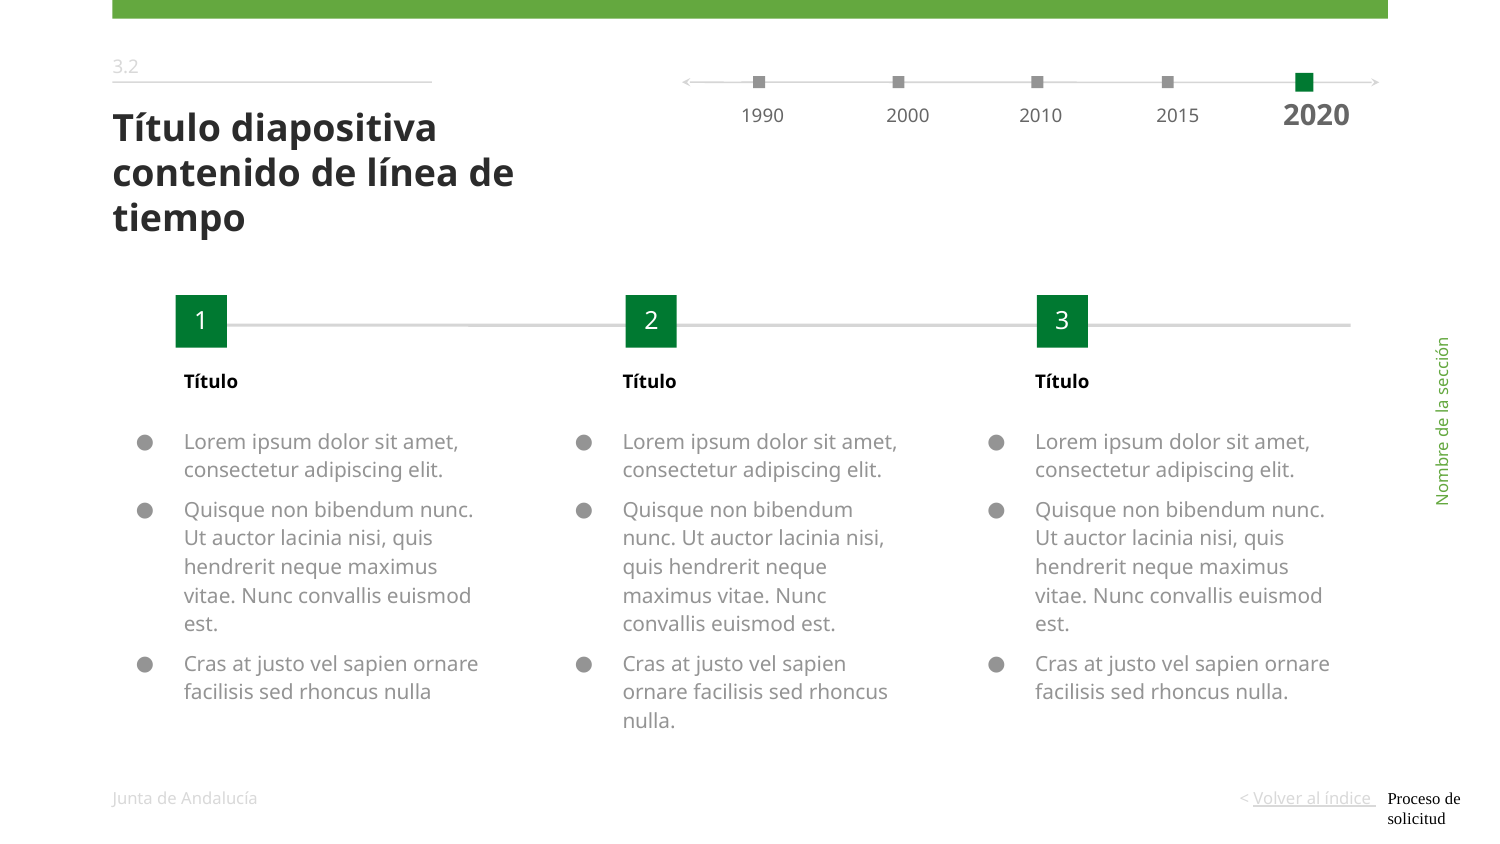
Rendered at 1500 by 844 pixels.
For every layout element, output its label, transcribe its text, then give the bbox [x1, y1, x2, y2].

text_box 1 [180, 310, 223, 333]
text_box Nombre de la sección [1425, 228, 1458, 615]
text_box [1295, 72, 1314, 92]
text_box 2000 [883, 100, 950, 136]
text_box [175, 295, 227, 348]
text_box 1990 [737, 100, 805, 136]
text_box [892, 76, 905, 89]
text_box 2015 [1153, 100, 1220, 136]
text_box 2 [630, 310, 673, 333]
text_box Título Lorem ipsum dolor sit amet, consectetur adipiscing elit. Quisque non bibendum nunc. Ut auctor lacinia nisi, quis hendrerit neque maximus vitae. Nunc convallis euismod est. Cras at justo vel sapien ornare facilisis sed rhoncus nulla [105, 366, 495, 736]
text_box [1031, 76, 1044, 89]
text_box 3 [1041, 310, 1084, 333]
slide_number Proceso de solicitud [1387, 787, 1478, 844]
text_box Título Lorem ipsum dolor sit amet, consectetur adipiscing elit. Quisque non bibendum nunc. Ut auctor lacinia nisi, quis hendrerit neque maximus vitae. Nunc convallis euismod est. Cras at justo vel sapien ornare facilisis sed rhoncus nulla. [957, 366, 1346, 736]
text_box [753, 76, 766, 89]
text_box Título Lorem ipsum dolor sit amet, consectetur adipiscing elit. Quisque non bibendum nunc. Ut auctor lacinia nisi, quis hendrerit neque maximus vitae. Nunc convallis euismod est. Cras at justo vel sapien ornare facilisis sed rhoncus nulla. [544, 366, 916, 736]
text_box [1036, 295, 1088, 348]
text_box 2010 [1016, 100, 1083, 136]
text_box [625, 295, 677, 348]
text_box 3.2 [112, 54, 186, 125]
text_box < Volver al índice [989, 787, 1376, 821]
text_box [112, 0, 1388, 19]
text_box [1161, 76, 1174, 89]
text_box Título diapositiva contenido de línea de tiempo [112, 104, 597, 226]
text_box 2020 [1280, 93, 1378, 141]
